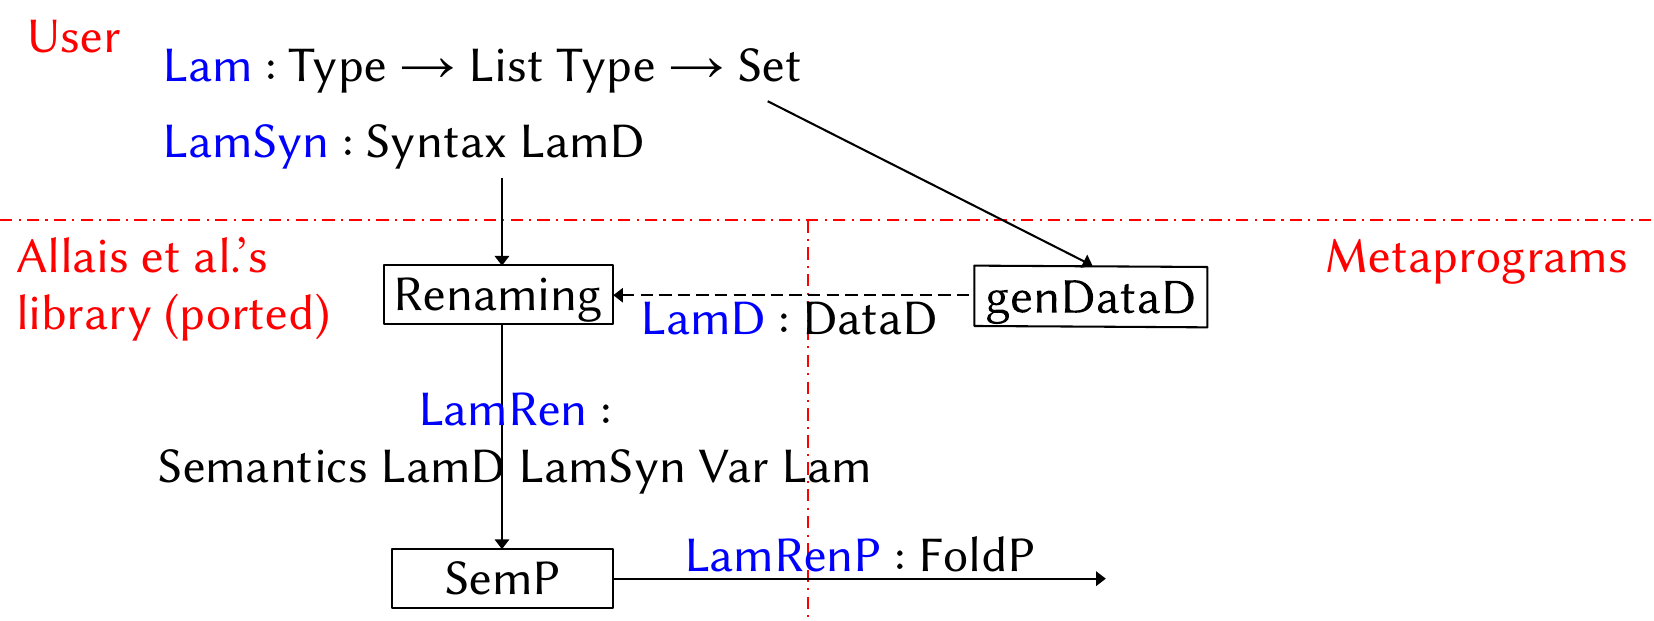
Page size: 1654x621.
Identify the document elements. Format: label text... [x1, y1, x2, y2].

text_box Renaming [383, 264, 614, 324]
text_box User [0, 0, 148, 72]
text_box LamD : DataD [612, 282, 967, 355]
text_box Lam : Type → List Type → Set [147, 29, 821, 102]
text_box Allais et al.’s library (ported) [1, 220, 355, 355]
text_box genDataD [974, 265, 1208, 328]
text_box LamRenP : FoldP [669, 519, 1065, 592]
text_box Metaprograms [1299, 220, 1654, 296]
text_box SemP [392, 549, 613, 609]
text_box LamSyn : Syntax LamD [147, 105, 739, 179]
text_box LamRen : Semantics LamD LamSyn Var Lam [109, 373, 920, 502]
